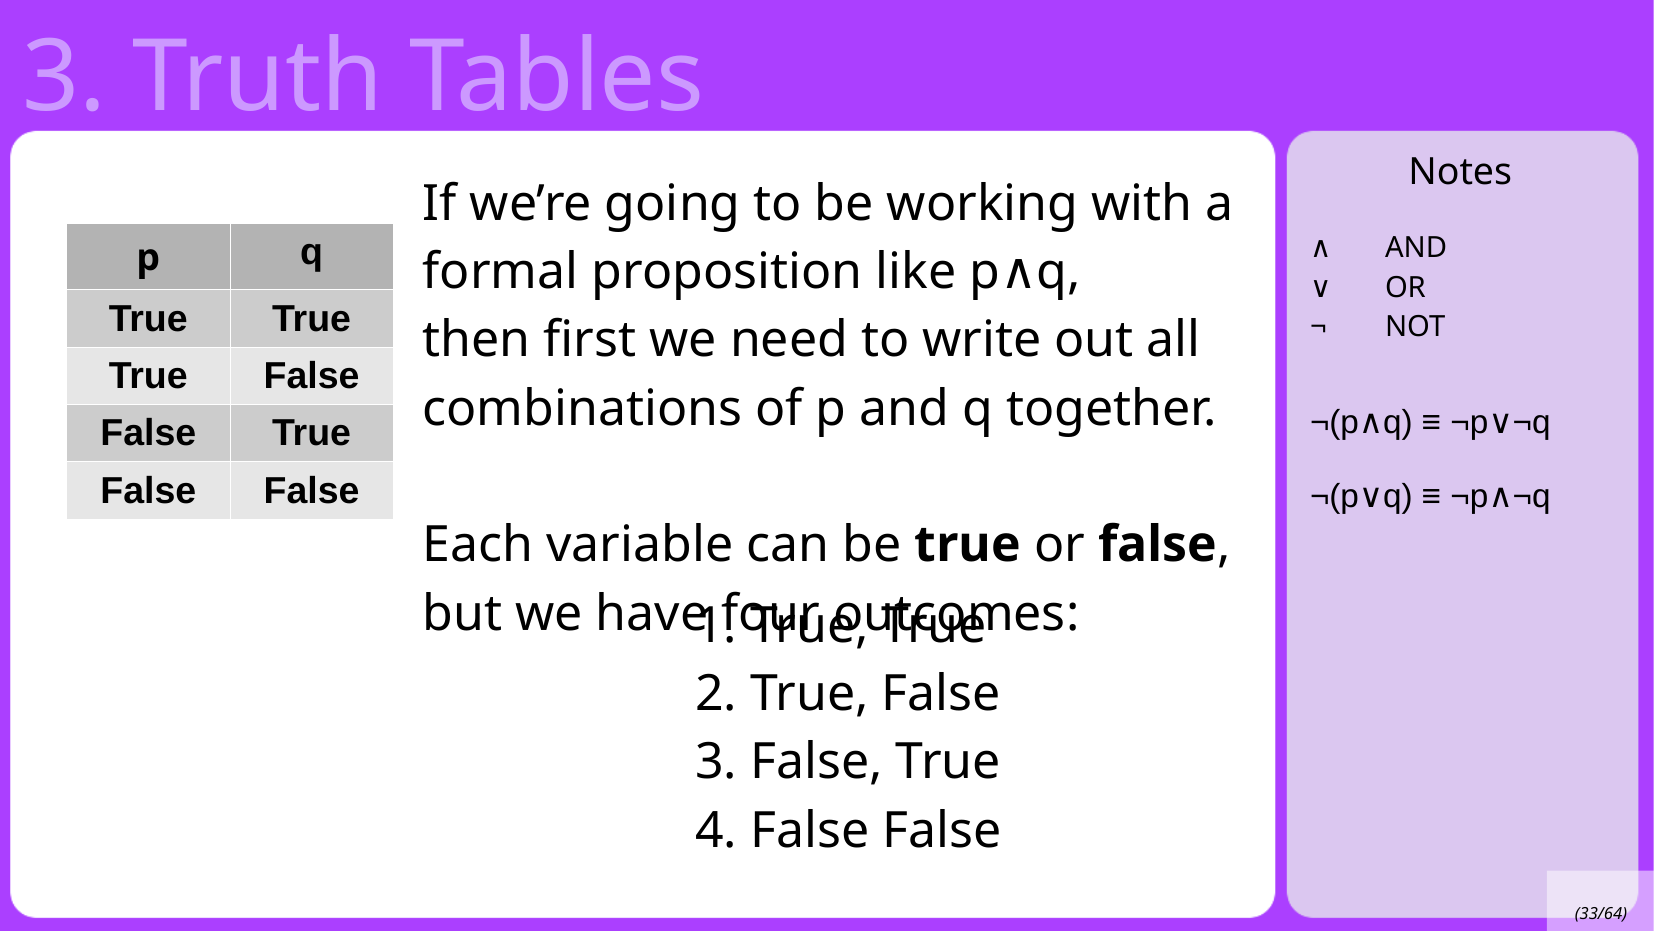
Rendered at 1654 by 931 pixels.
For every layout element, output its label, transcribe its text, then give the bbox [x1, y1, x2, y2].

text_box If we’re going to be working with a formal proposition like p∧q, then first we need to write out all combinations of p and q together. Each variable can be true or false, but we have four outcomes: [416, 166, 1241, 624]
table_header q [231, 224, 393, 289]
text_box ∧ AND ∨ OR ¬ NOT [1310, 226, 1612, 333]
title 3. Truth Tables [22, 13, 1511, 130]
table_cell False [1546, 870, 1654, 877]
text_box Notes [1290, 141, 1631, 199]
table_cell True [231, 405, 393, 461]
table_cell False [67, 462, 230, 519]
table_cell True [67, 290, 230, 347]
text_box ¬(p∧q) ≡ ¬p∨¬q ¬(p∨q) ≡ ¬p∧¬q [1310, 403, 1612, 515]
table_cell True [231, 290, 393, 347]
table_cell True [67, 348, 230, 404]
text_box 1. True, True 2. True, False 3. False, True 4. False False [664, 588, 1033, 853]
table_cell False [231, 348, 393, 404]
table_header p [67, 224, 230, 289]
picture [0, 0, 1654, 931]
table_cell False [231, 462, 393, 519]
table_cell False [67, 405, 230, 461]
text_box (<number>/64) [1546, 877, 1654, 931]
